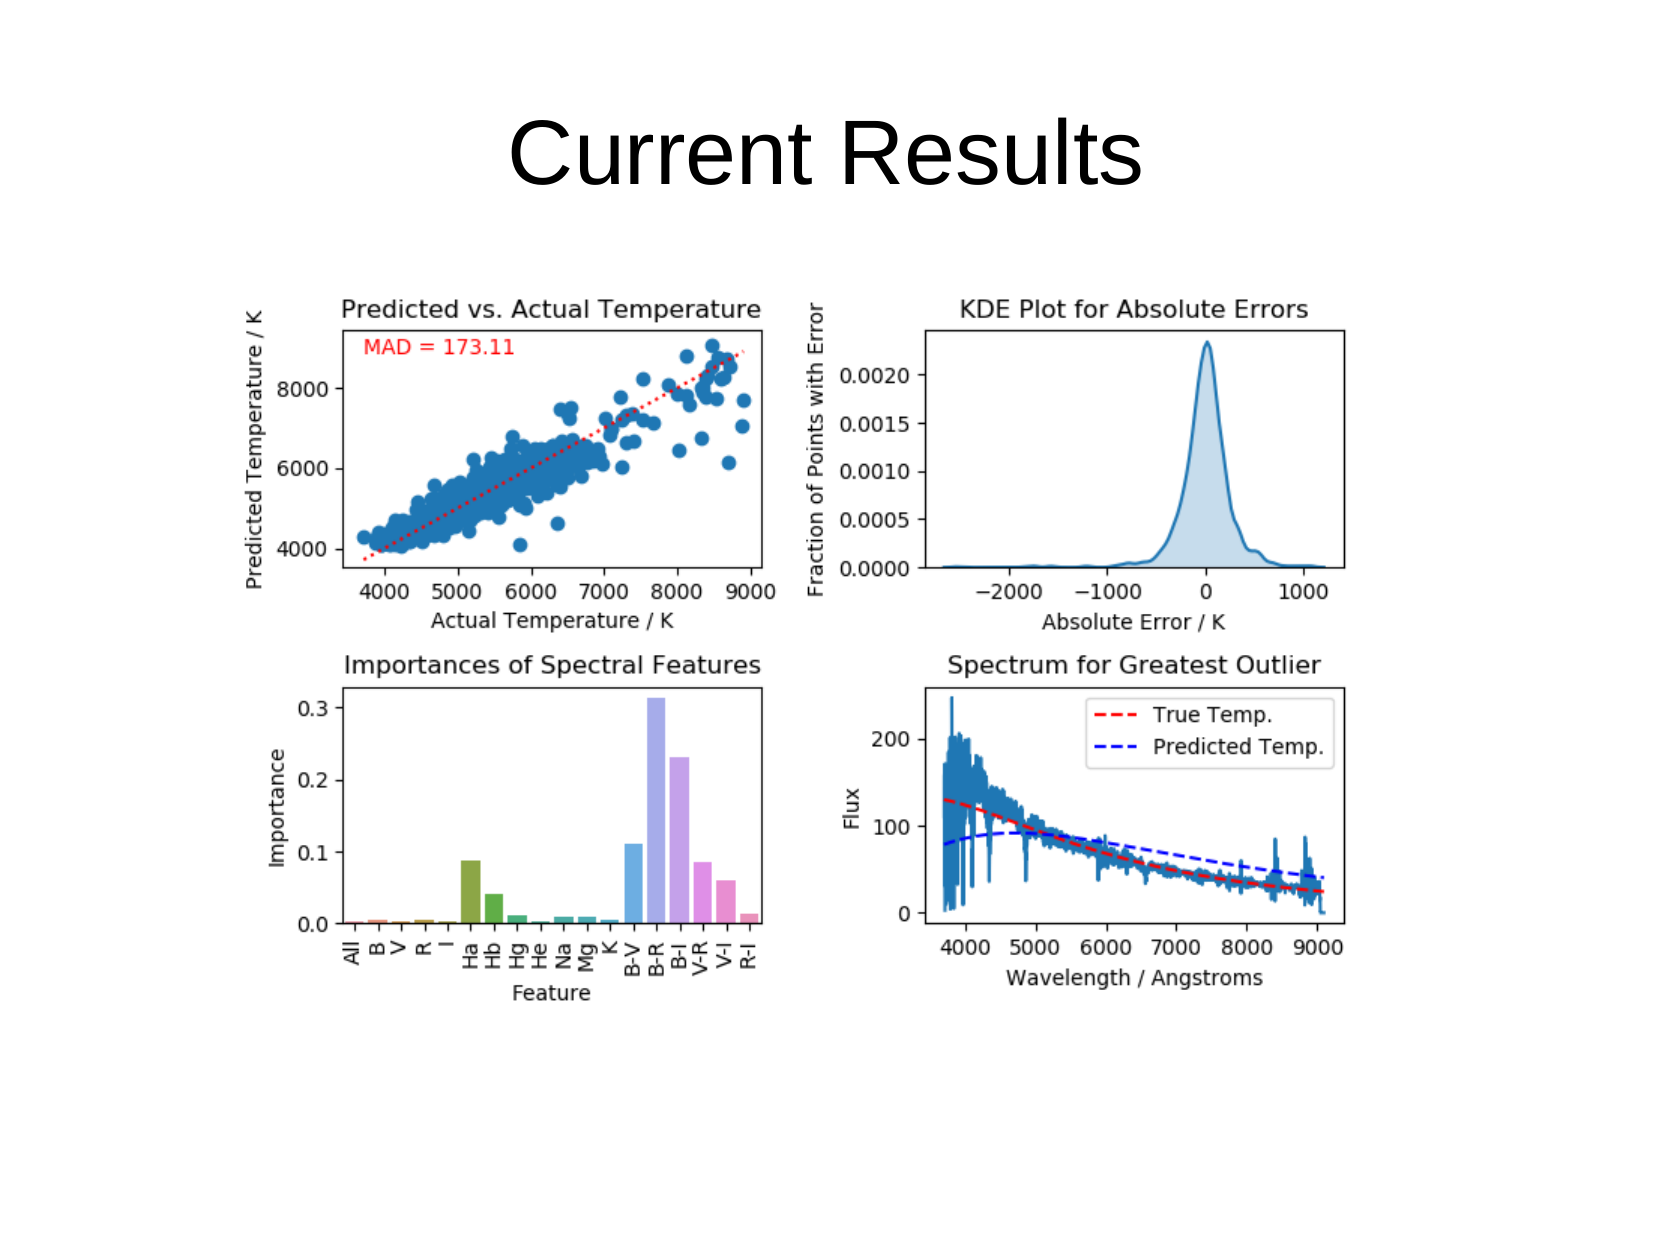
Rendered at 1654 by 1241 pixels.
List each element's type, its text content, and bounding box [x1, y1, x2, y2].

title Current Results [82, 49, 1571, 257]
picture [224, 295, 1371, 1028]
